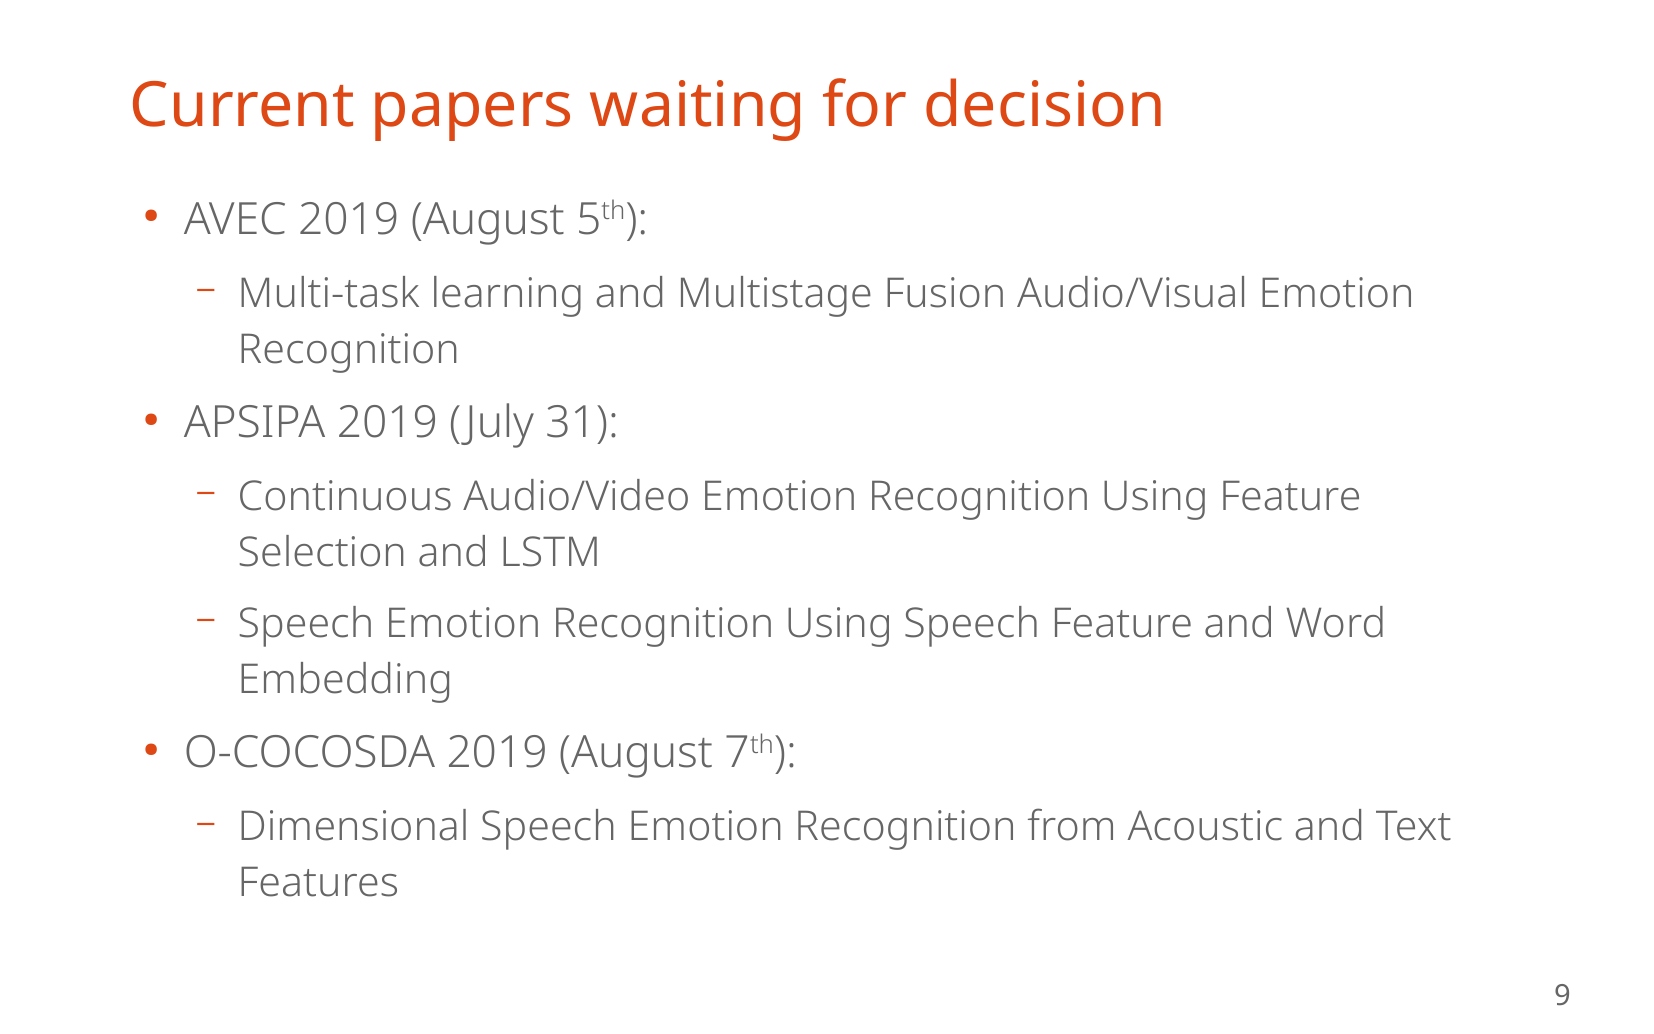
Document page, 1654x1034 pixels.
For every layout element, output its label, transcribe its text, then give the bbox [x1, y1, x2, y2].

title Current papers waiting for decision [129, 49, 1518, 155]
list AVEC 2019 (August 5th): Multi-task learning and Multistage Fusion Audio/Visual Emotion Recognition APSIPA 2019 (July 31): Continuous Audio/Video Emotion Recognition Using Feature Selection and LSTM Speech Emotion Recognition Using Speech Feature and Word Embedding O-COCOSDA 2019 (August 7th): Dimensional Speech Emotion Recognition from Acoustic and Text Features [129, 186, 1518, 916]
